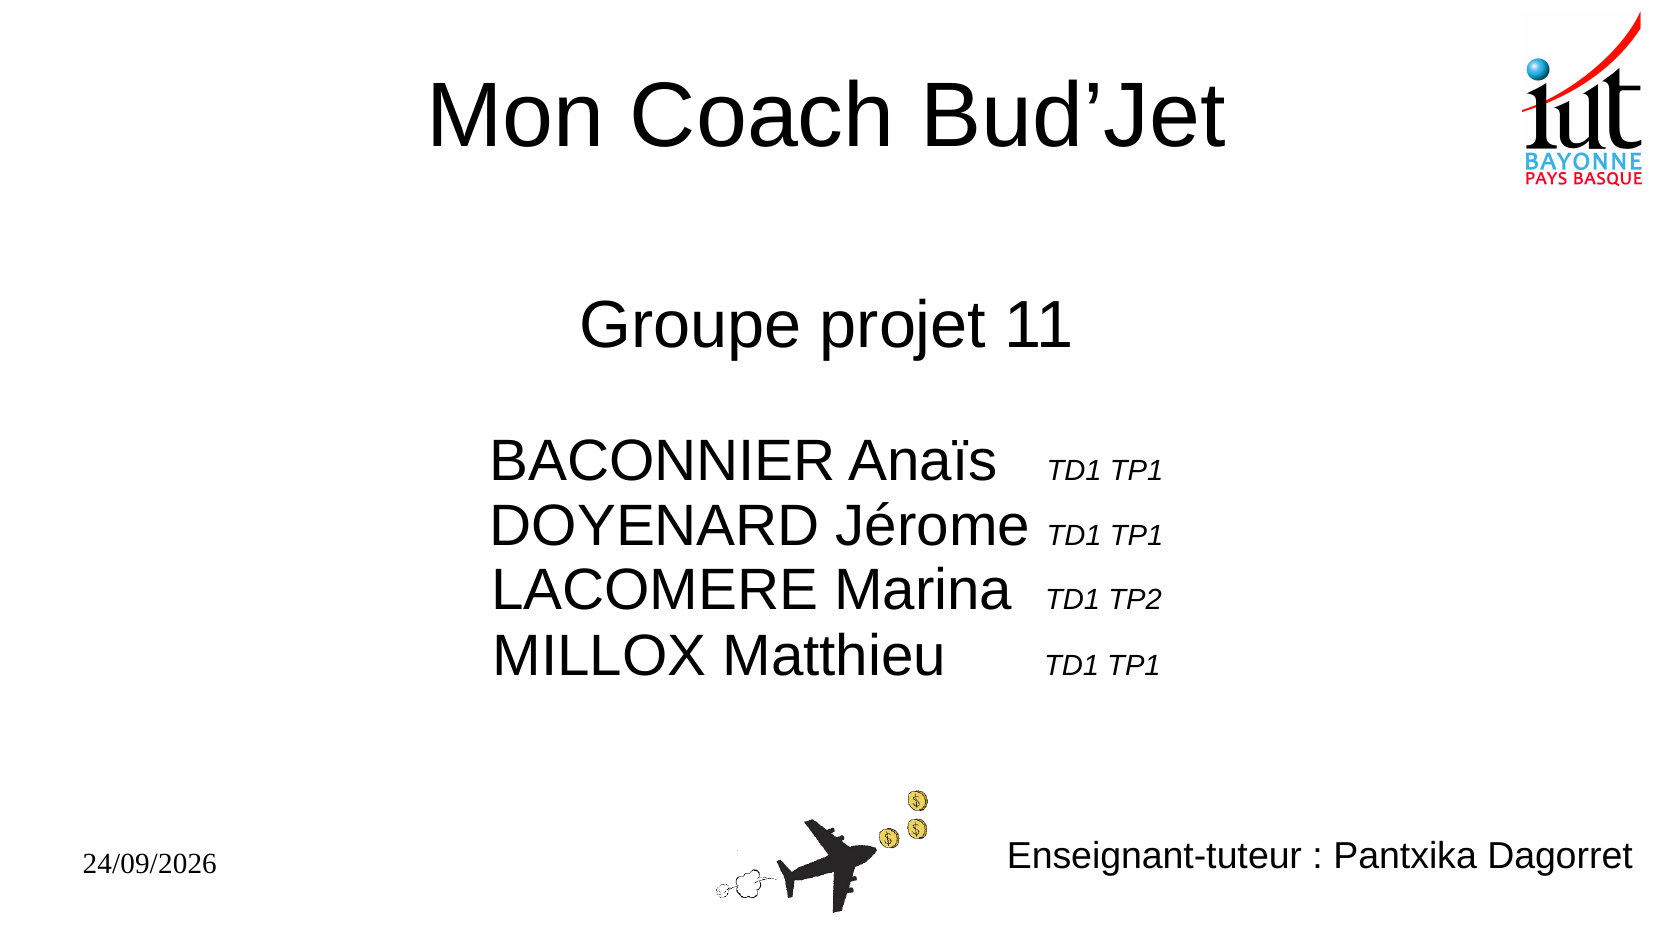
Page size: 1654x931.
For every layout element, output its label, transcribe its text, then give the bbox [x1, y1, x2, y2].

picture [696, 758, 941, 921]
text_box Enseignant-tuteur : Pantxika Dagorret [992, 826, 1654, 926]
subtitle Groupe projet 11 BACONNIER Anaïs TD1 TP1 DOYENARD Jérome TD1 TP1 LACOMERE Marina TD1 TP2 MILLOX Matthieu TD1 TP1 [82, 217, 1571, 758]
picture [1522, 11, 1642, 186]
title Mon Coach Bud’Jet [82, 37, 1571, 193]
